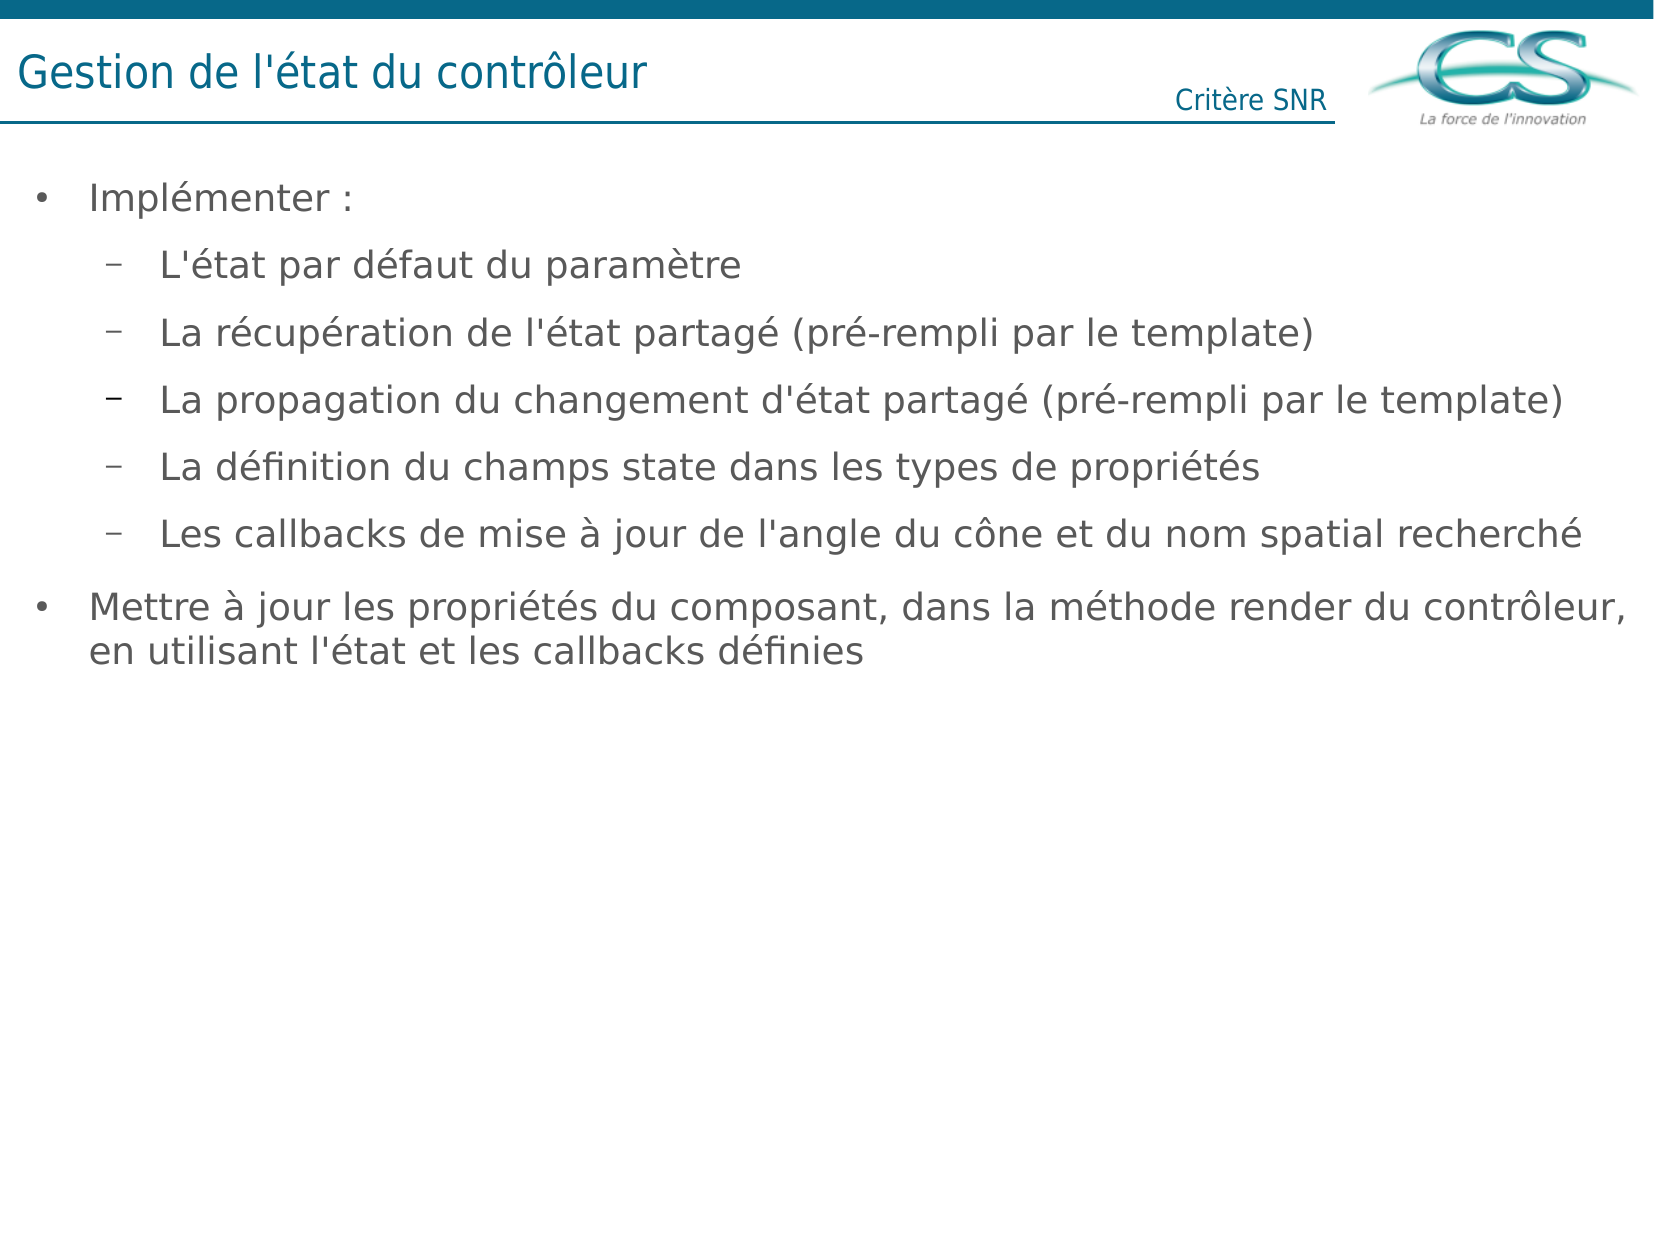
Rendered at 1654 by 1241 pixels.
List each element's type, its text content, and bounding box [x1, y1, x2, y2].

list Implémenter : L'état par défaut du paramètre La récupération de l'état partagé (pré-rempli par le template) La propagation du changement d'état partagé (pré-rempli par le template) La définition du champs state dans les types de propriétés Les callbacks de mise à jour de l'angle du cône et du nom spatial recherché Mettre à jour les propriétés du composant, dans la méthode render du contrôleur, en utilisant l'état et les callbacks définies [17, 177, 1630, 1217]
text_box Critère SNR [1163, 71, 1347, 142]
picture [1368, 28, 1642, 128]
title Gestion de l'état du contrôleur [17, 46, 1368, 106]
